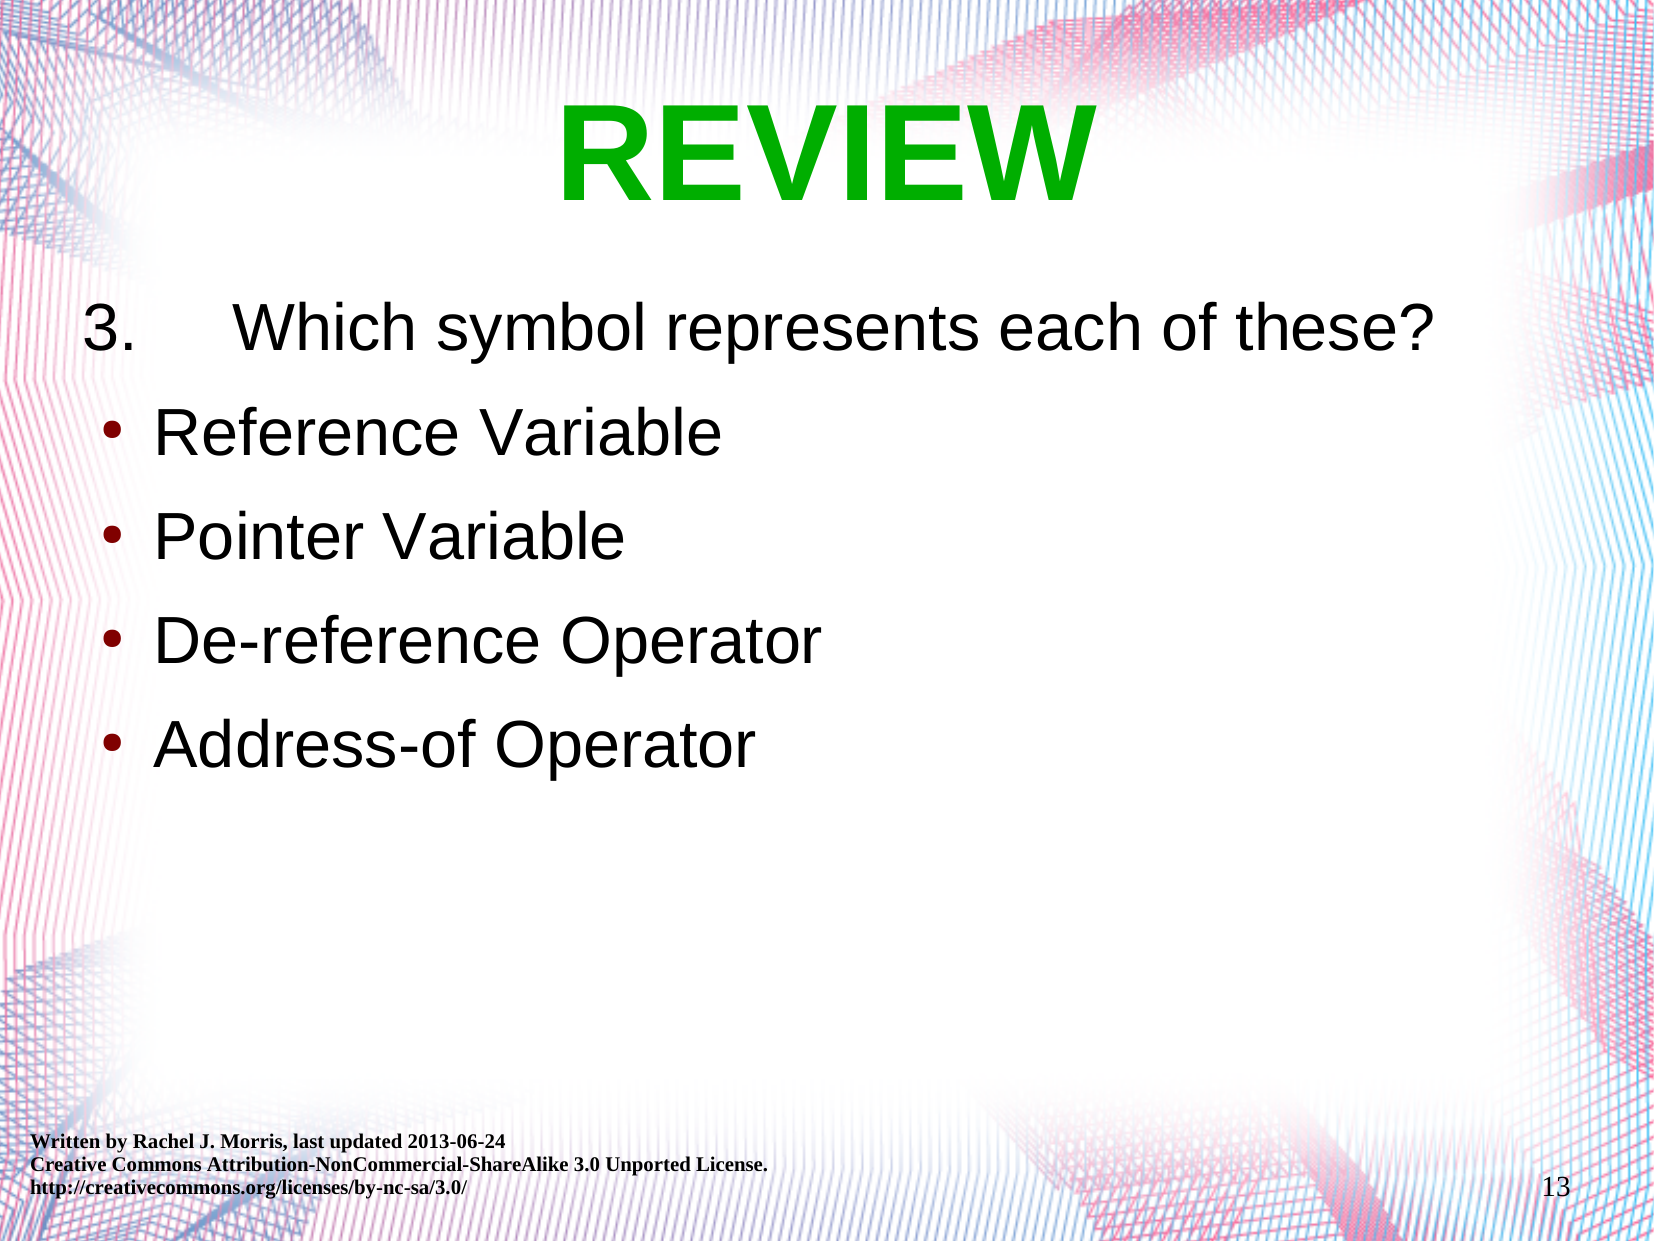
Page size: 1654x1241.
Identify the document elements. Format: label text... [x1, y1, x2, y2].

title REVIEW [82, 49, 1571, 257]
list 3. Which symbol represents each of these? Reference Variable Pointer Variable De-reference Operator Address-of Operator [82, 290, 1571, 1010]
picture [0, 0, 1654, 1241]
